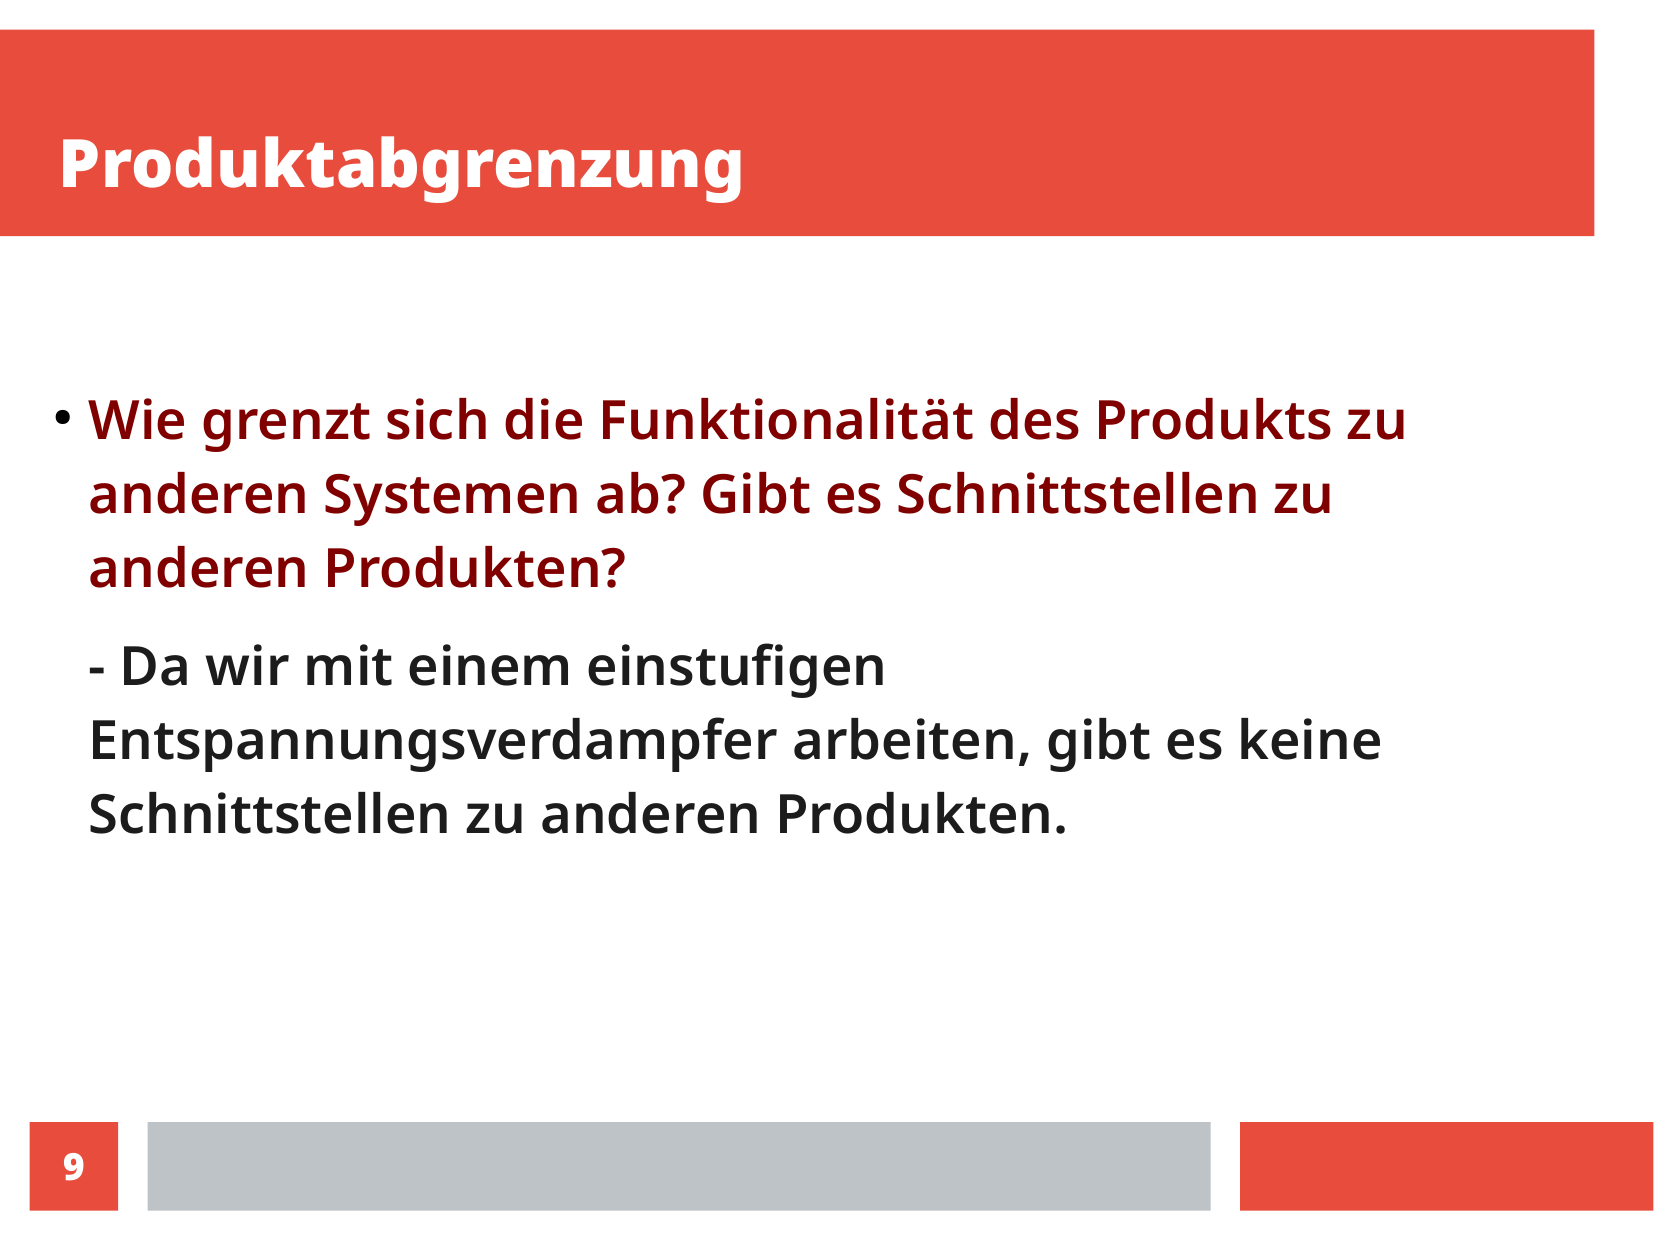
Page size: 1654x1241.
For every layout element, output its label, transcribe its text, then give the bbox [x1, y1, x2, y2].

list Wie grenzt sich die Funktionalität des Produkts zu anderen Systemen ab? Gibt es Schnittstellen zu anderen Produkten? - Da wir mit einem einstufigen Entspannungsverdampfer arbeiten, gibt es keine Schnittstellen zu anderen Produkten. [53, 381, 1560, 1093]
title Produktabgrenzung [59, 59, 1595, 207]
